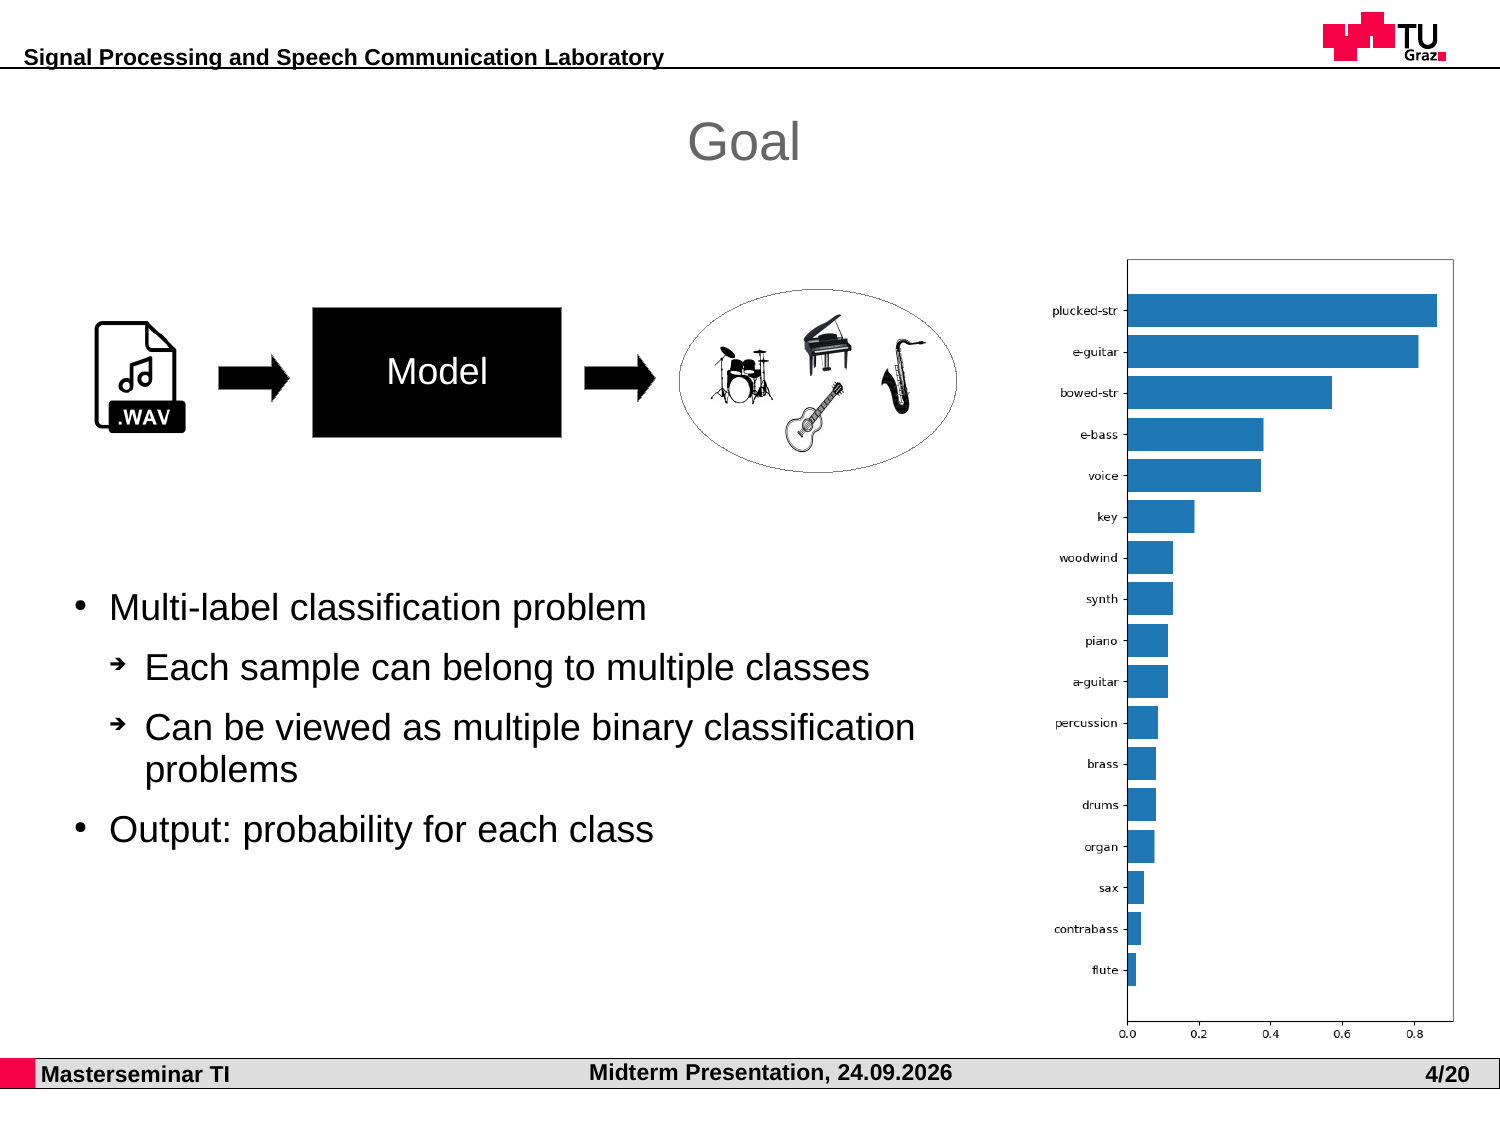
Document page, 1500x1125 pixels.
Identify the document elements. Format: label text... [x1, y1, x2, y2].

text_box [584, 354, 656, 402]
picture [708, 345, 776, 406]
picture [879, 337, 928, 417]
text_box Multi-label classification problem Each sample can belong to multiple classes Can be viewed as multiple binary classification problems Output: probability for each class [59, 578, 1004, 945]
picture [1039, 247, 1465, 1052]
text_box [218, 354, 290, 402]
picture [70, 289, 201, 455]
picture [781, 314, 854, 457]
list Goal [107, 106, 1382, 201]
text_box Model [312, 307, 562, 438]
